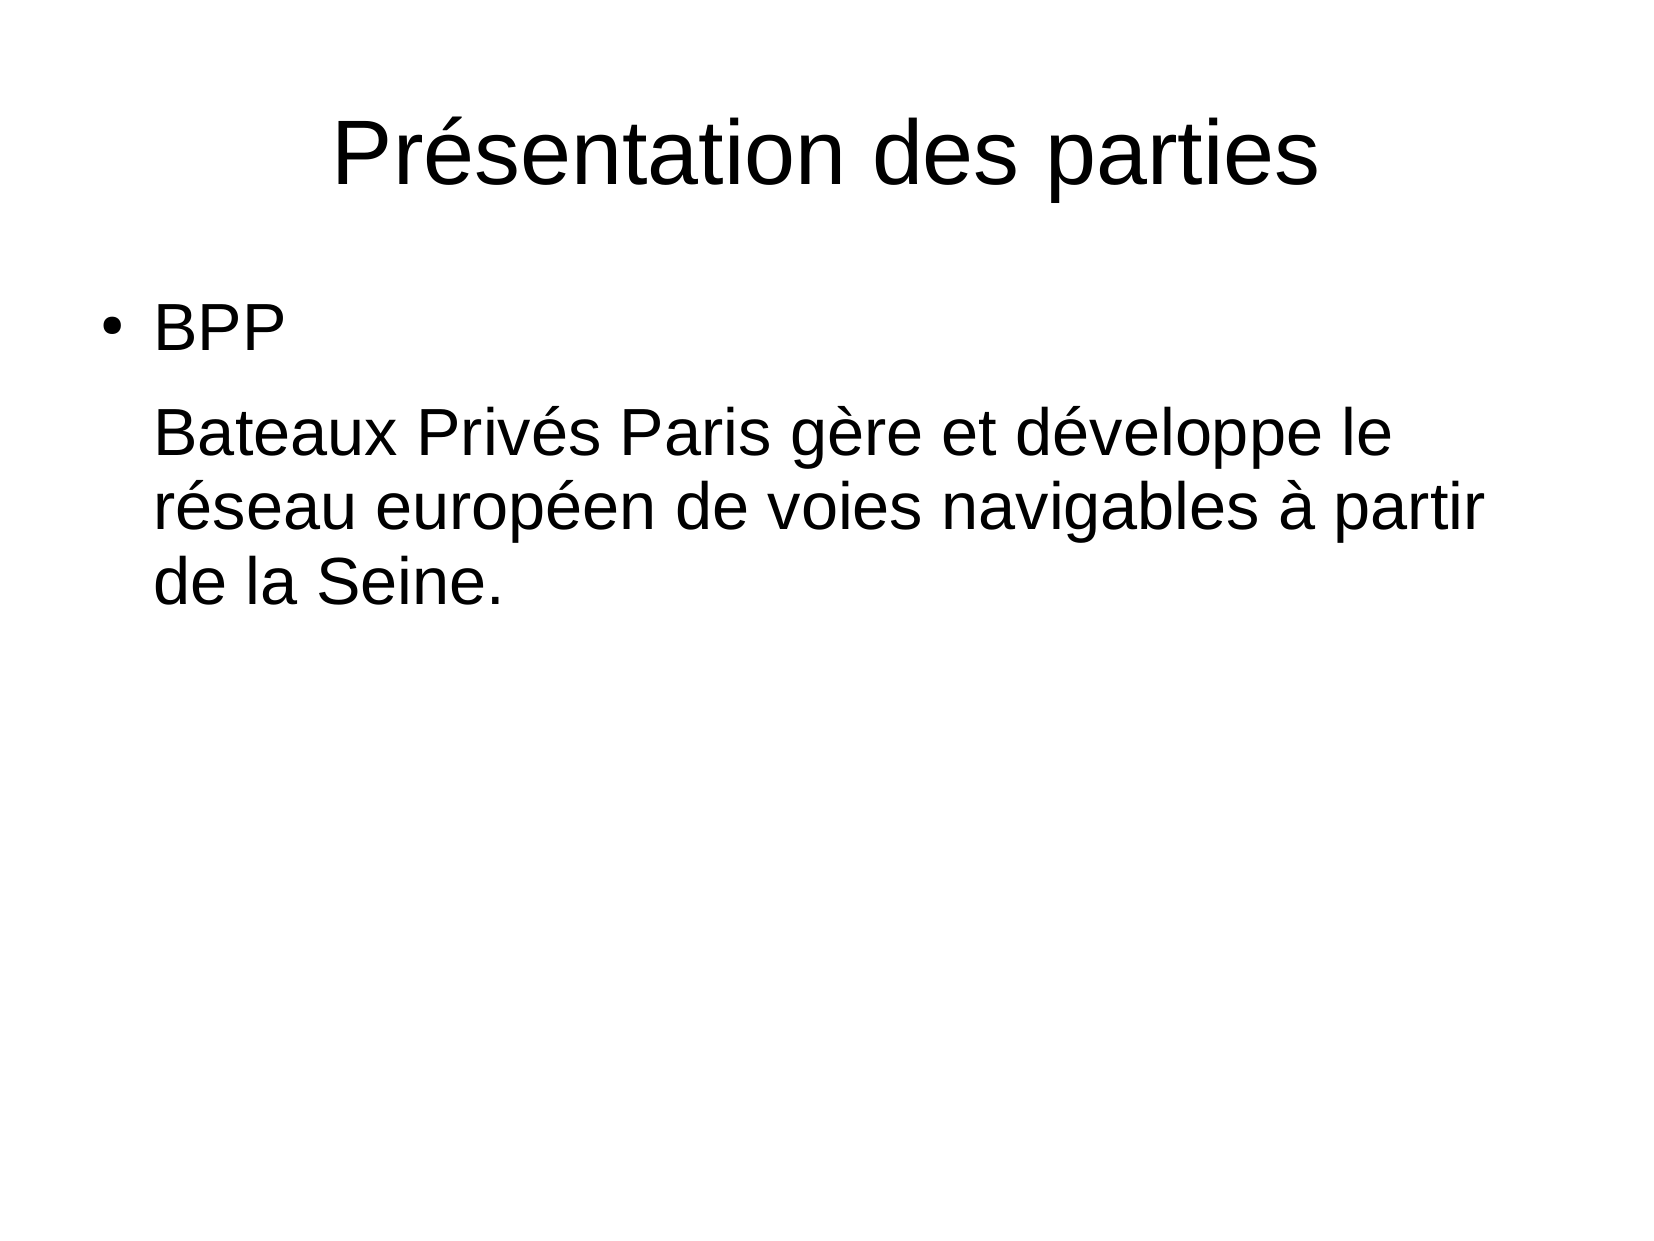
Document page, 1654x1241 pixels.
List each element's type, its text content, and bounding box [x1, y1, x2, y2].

list BPP Bateaux Privés Paris gère et développe le réseau européen de voies navigables à partir de la Seine. [82, 290, 1571, 1010]
title Présentation des parties [82, 49, 1571, 257]
